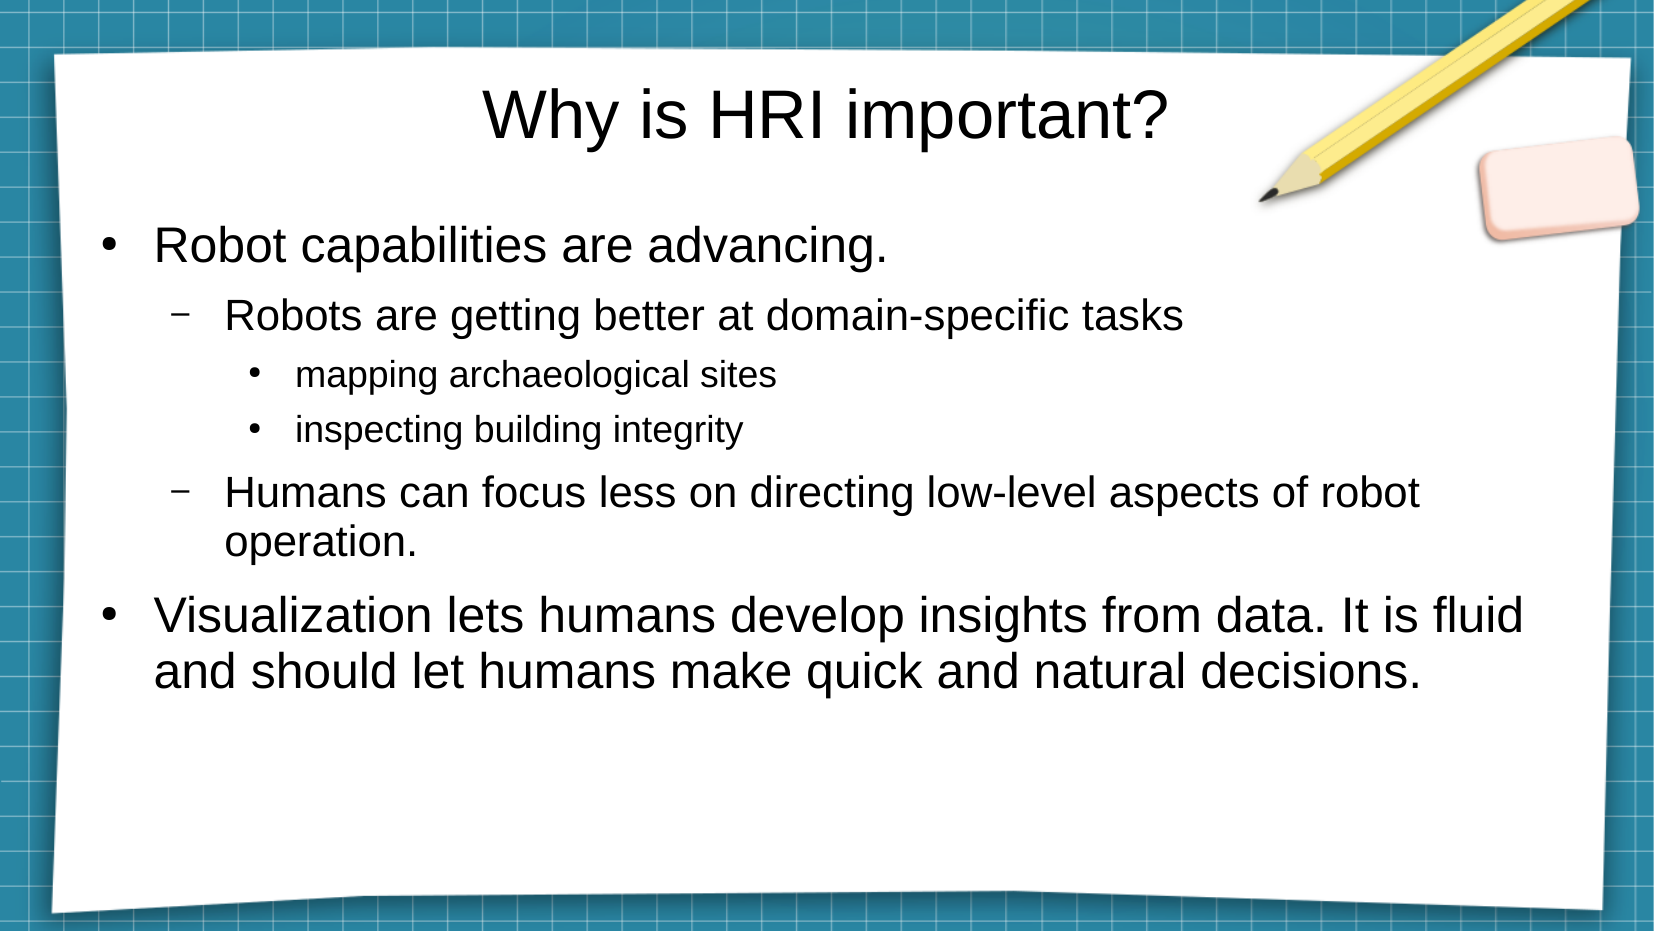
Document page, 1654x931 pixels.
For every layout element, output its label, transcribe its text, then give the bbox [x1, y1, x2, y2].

picture [0, 0, 1654, 931]
title Why is HRI important? [82, 37, 1571, 193]
list Robot capabilities are advancing. Robots are getting better at domain-specific tasks mapping archaeological sites inspecting building integrity Humans can focus less on directing low-level aspects of robot operation. Visualization lets humans develop insights from data. It is fluid and should let humans make quick and natural decisions. [82, 217, 1571, 758]
